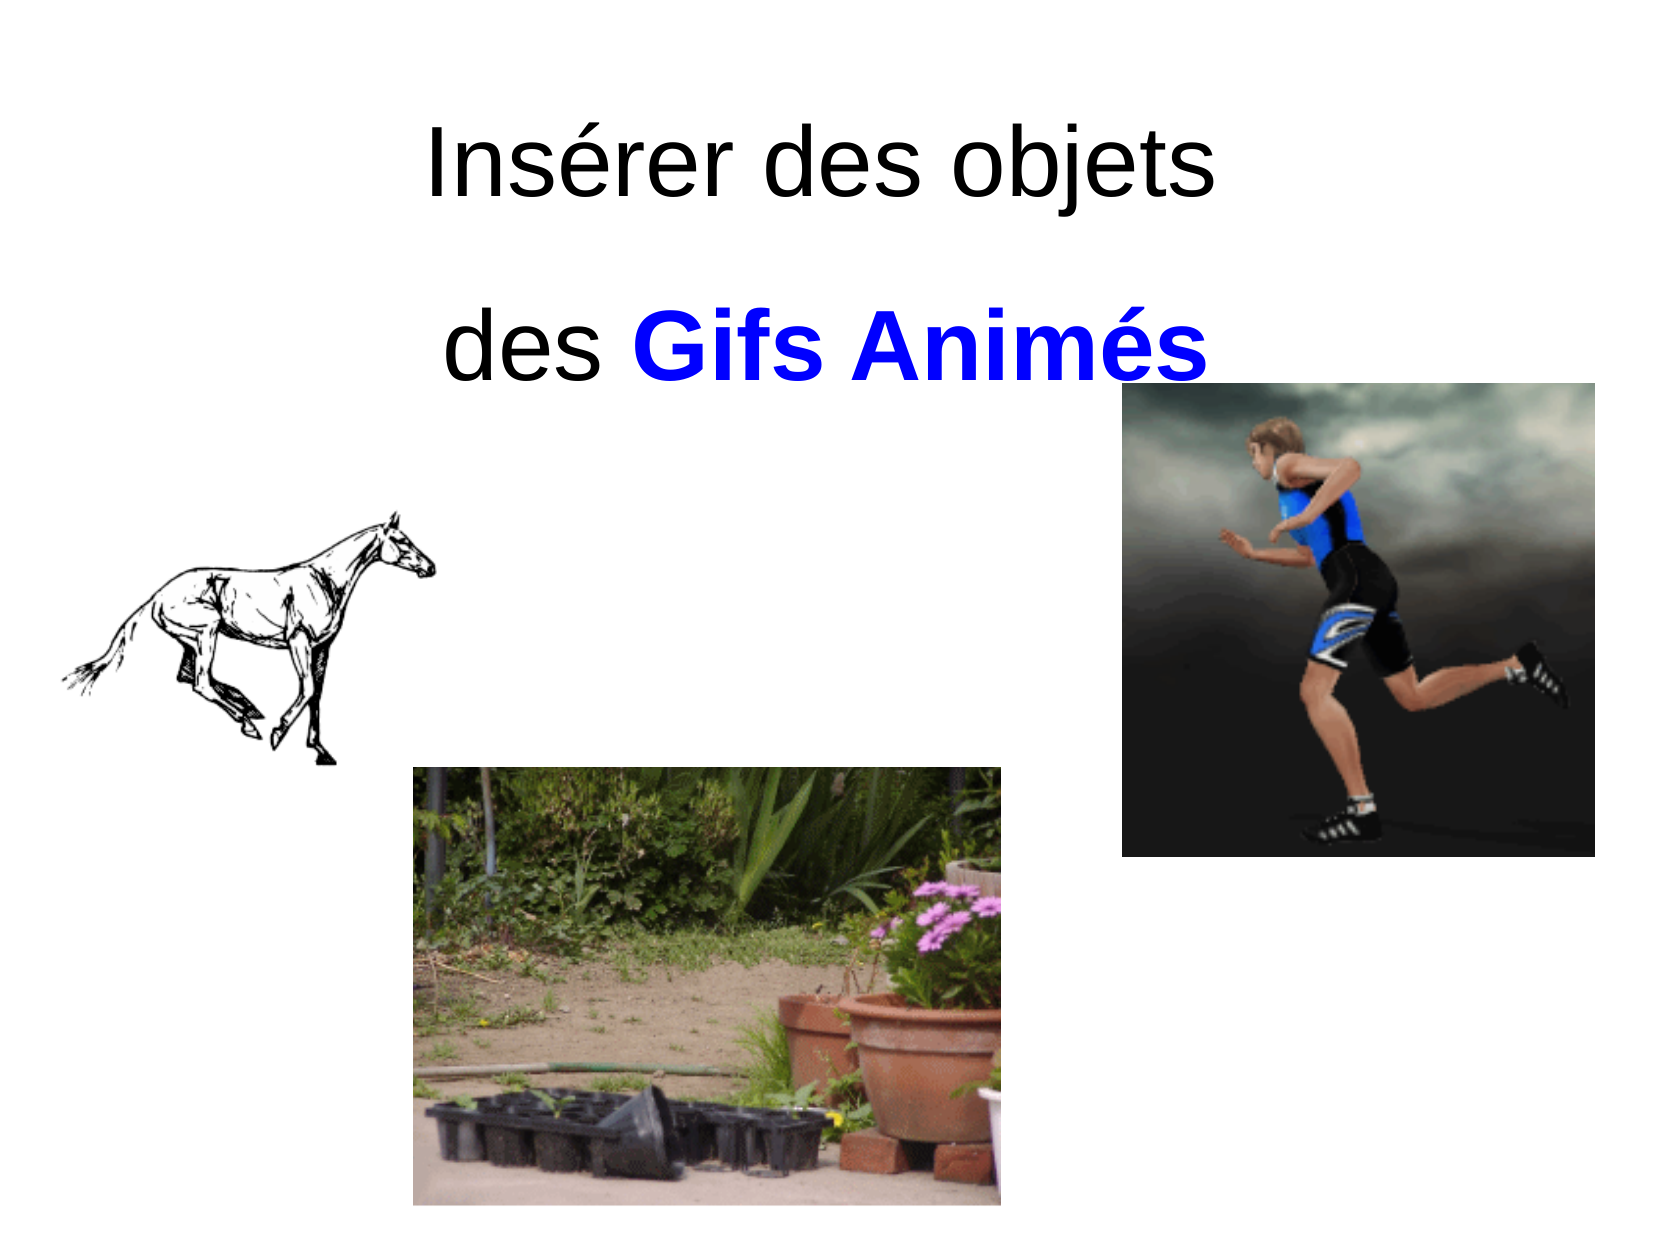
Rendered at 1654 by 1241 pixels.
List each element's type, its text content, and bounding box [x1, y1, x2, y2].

title Insérer des objets [76, 58, 1565, 266]
picture [1122, 383, 1595, 857]
picture [22, 413, 1001, 1208]
text_box des Gifs Animés [59, 59, 1595, 410]
